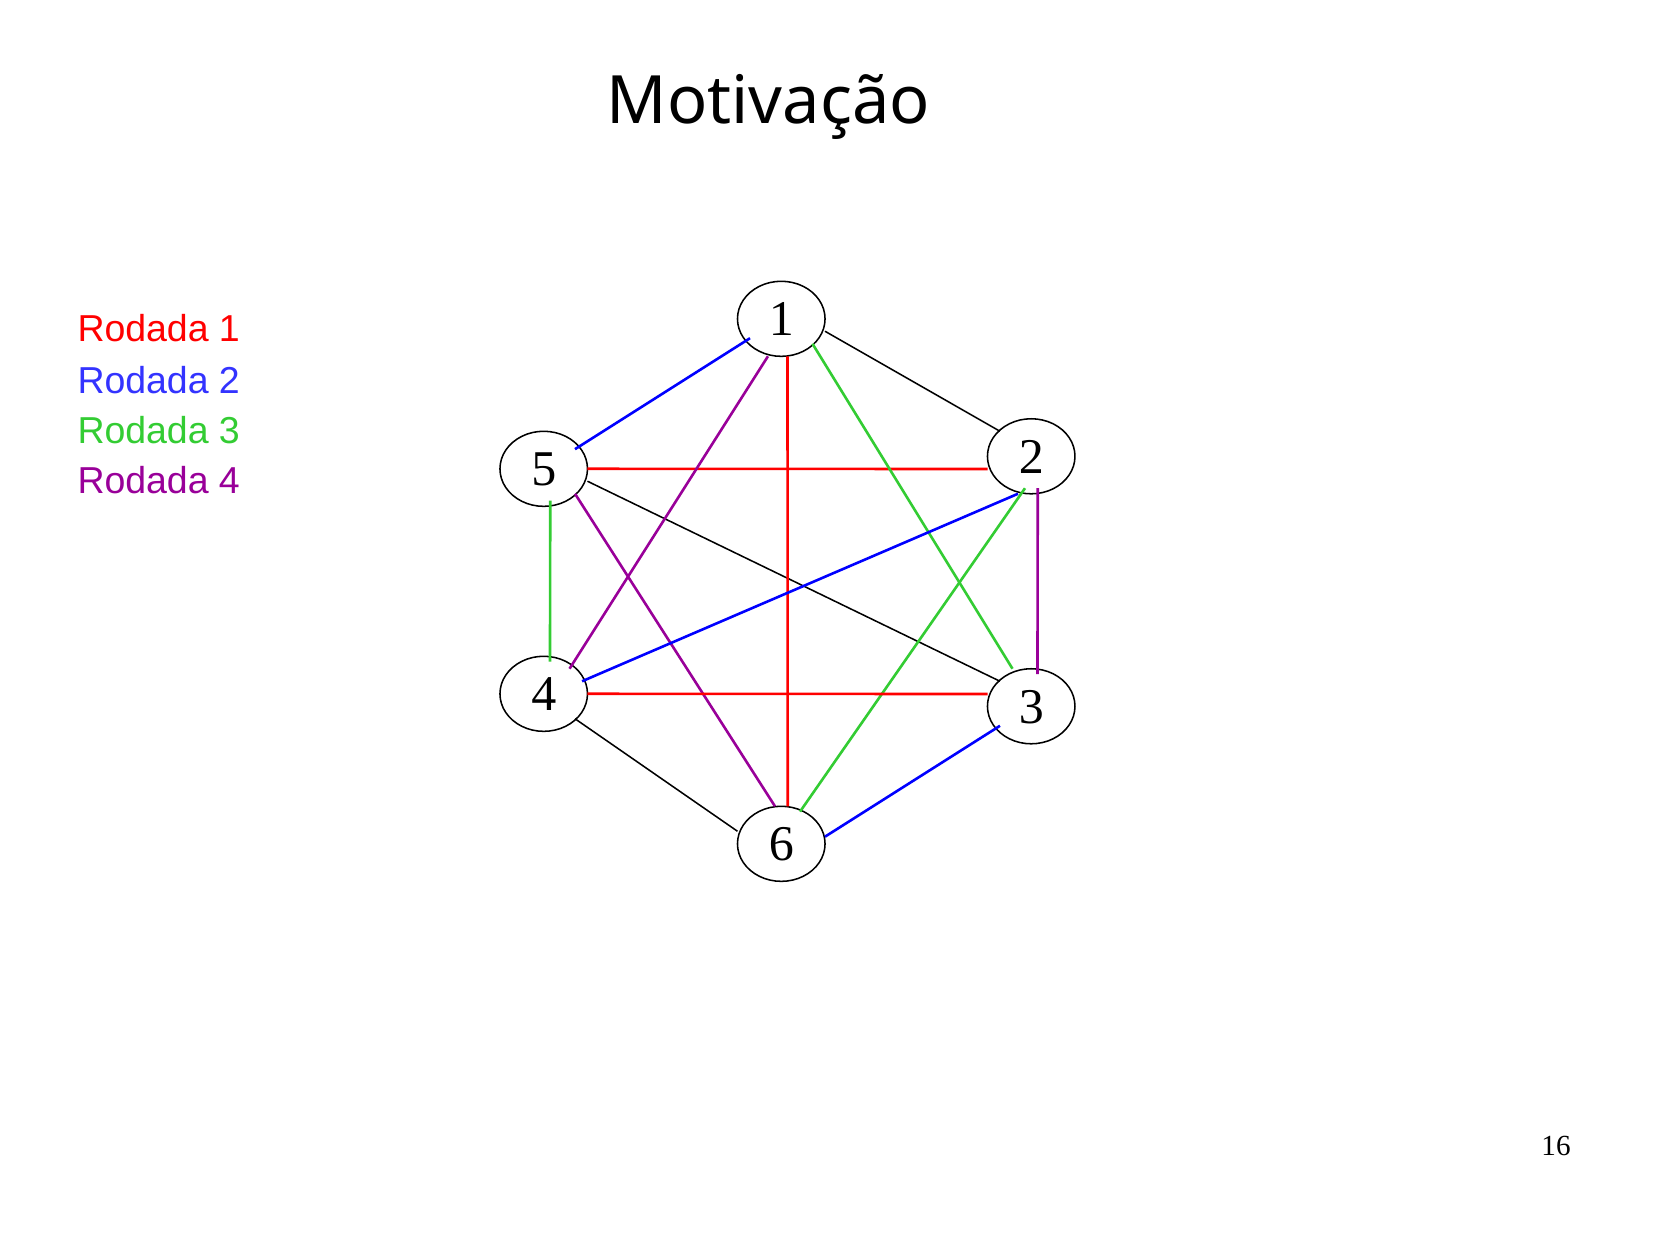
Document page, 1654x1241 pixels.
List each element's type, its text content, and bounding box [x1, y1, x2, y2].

text_box 5 [499, 431, 588, 507]
text_box Rodada 2 [62, 352, 255, 402]
text_box Rodada 3 [62, 402, 255, 452]
text_box 3 [987, 668, 1075, 744]
text_box Rodada 4 [62, 452, 255, 510]
text_box 4 [499, 656, 588, 732]
text_box Motivação [237, 45, 1300, 150]
text_box 1 [737, 281, 826, 357]
text_box 6 [737, 806, 826, 882]
text_box Rodada 1 [62, 300, 255, 352]
text_box 2 [987, 418, 1075, 494]
